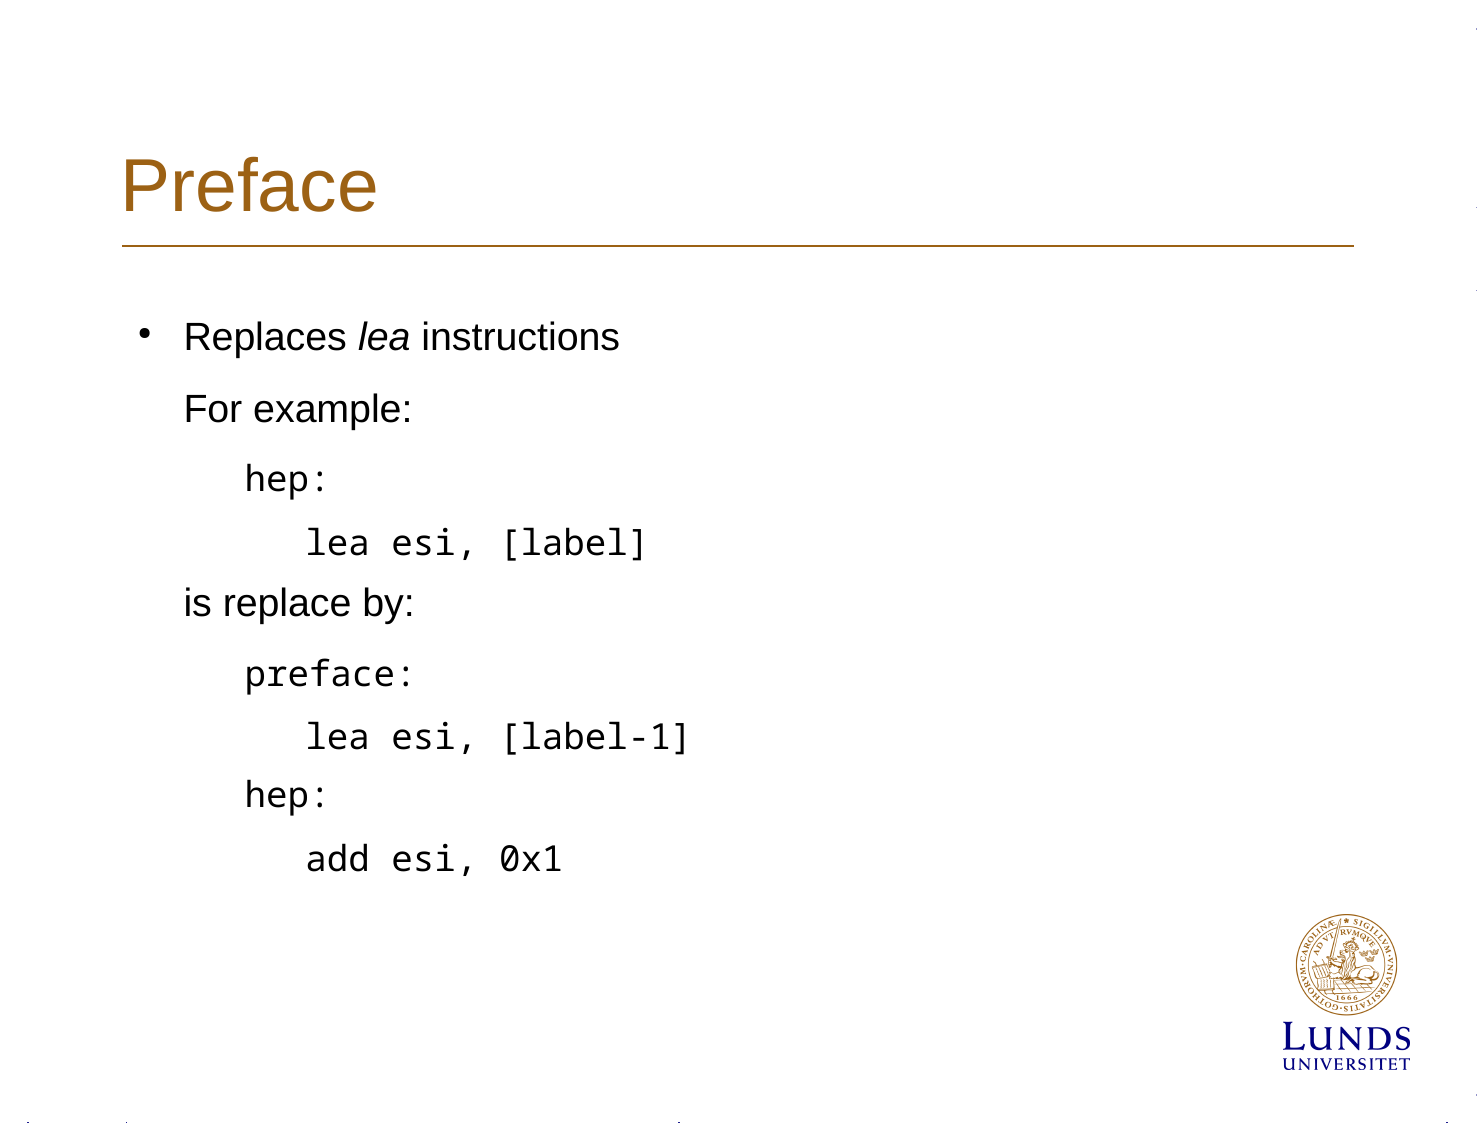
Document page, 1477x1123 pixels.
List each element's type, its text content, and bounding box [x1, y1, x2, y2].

list Replaces lea instructions For example: hep: lea esi, [label] is replace by: preface: lea esi, [label-1] hep: add esi, 0x1 [107, 303, 1353, 888]
title Preface [105, 46, 1354, 234]
picture [1283, 914, 1410, 1070]
